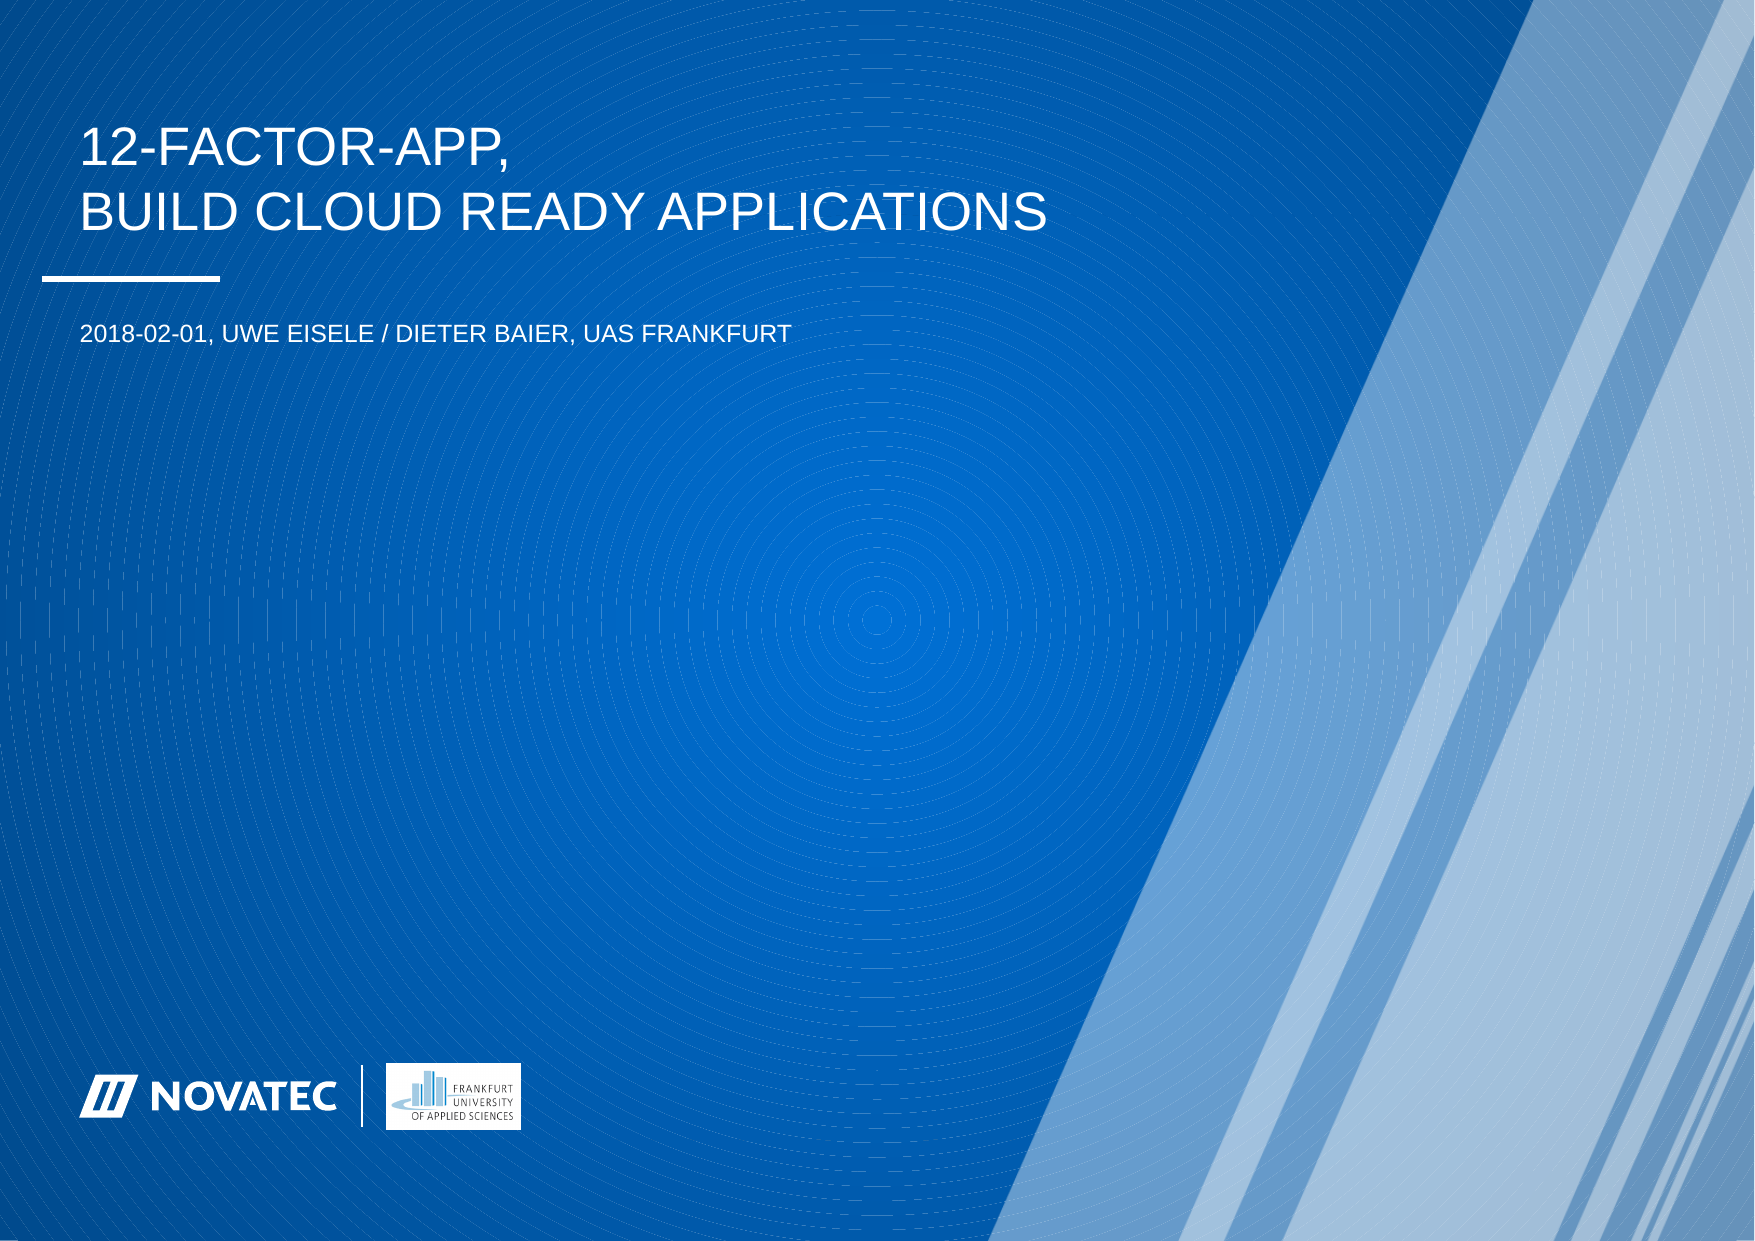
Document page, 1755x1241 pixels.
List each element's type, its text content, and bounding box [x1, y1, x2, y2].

title 12-Factor-App, Build Cloud Ready Applications [79, 82, 1131, 242]
picture [386, 1063, 521, 1130]
subtitle 2018-02-01, Uwe Eisele / Dieter Baier, UAS Frankfurt [79, 317, 1131, 342]
